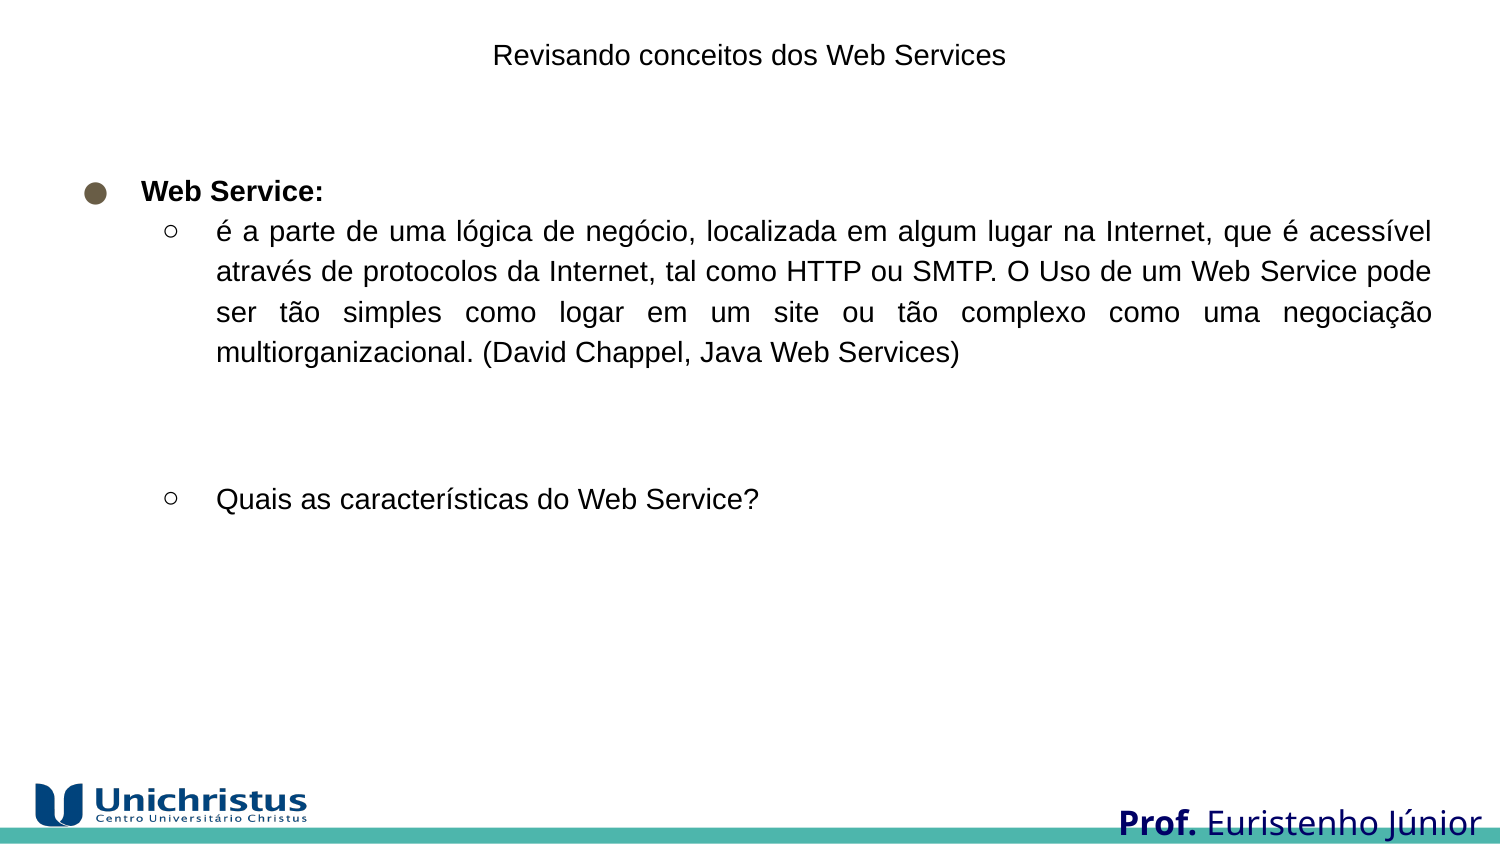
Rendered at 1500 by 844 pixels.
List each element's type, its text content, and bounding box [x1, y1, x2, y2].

picture [31, 781, 311, 828]
text_box Prof. Euristenho Júnior [1103, 791, 1500, 844]
title Revisando conceitos dos Web Services [51, 20, 1449, 137]
list Web Service: é a parte de uma lógica de negócio, localizada em algum lugar na Internet, que é acessível através de protocolos da Internet, tal como HTTP ou SMTP. O Uso de um Web Service pode ser tão simples como logar em um site ou tão complexo como uma negociação multiorganizacional. (David Chappel, Java Web Services) Quais as características do Web Service? [51, 152, 1449, 750]
